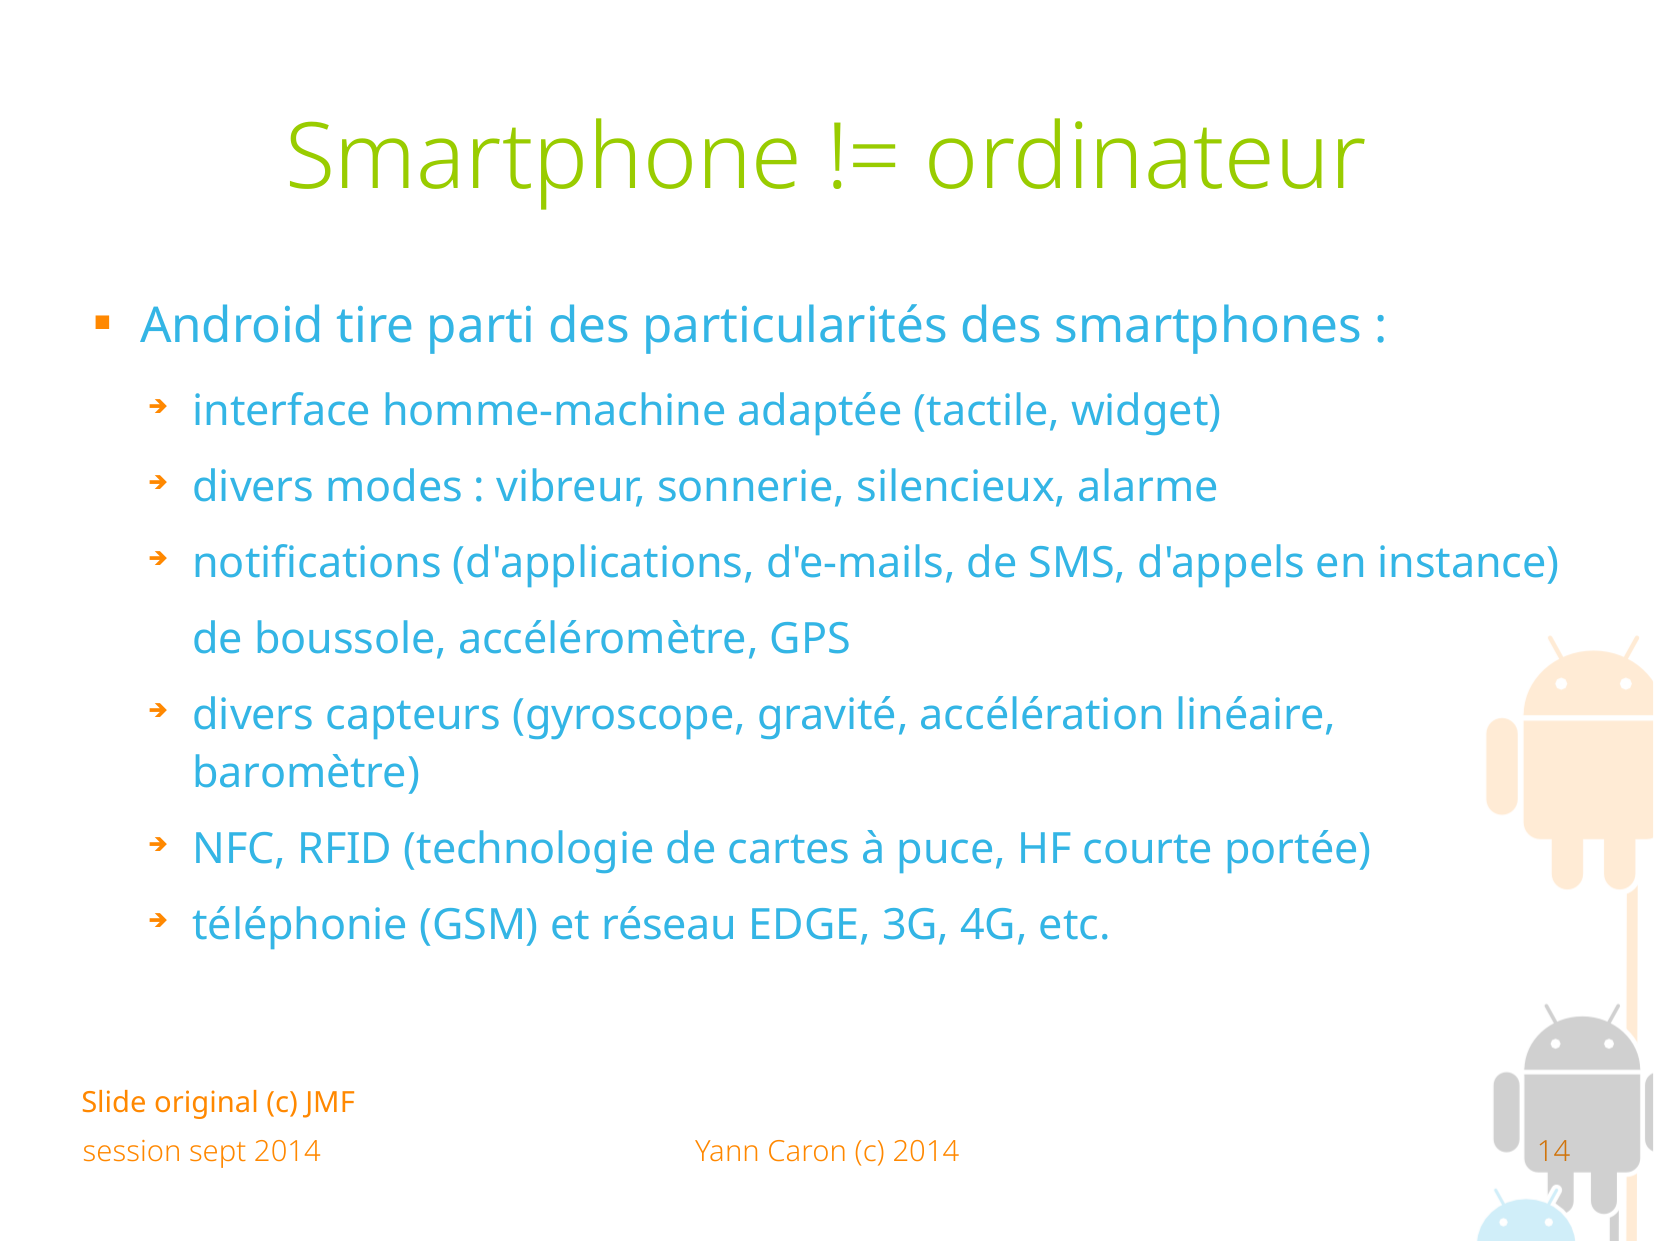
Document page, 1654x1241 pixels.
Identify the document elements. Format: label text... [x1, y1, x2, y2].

title Smartphone != ordinateur [82, 49, 1571, 257]
text_box Slide original (c) JMF [66, 1073, 379, 1123]
picture [240, 423, 1654, 1241]
list Android tire parti des particularités des smartphones : interface homme-machine adaptée (tactile, widget) divers modes : vibreur, sonnerie, silencieux, alarme notifications (d'applications, d'e-mails, de SMS, d'appels en instance) de boussole, accéléromètre, GPS divers capteurs (gyroscope, gravité, accélération linéaire, baromètre) NFC, RFID (technologie de cartes à puce, HF courte portée) téléphonie (GSM) et réseau EDGE, 3G, 4G, etc. [82, 290, 1571, 1010]
